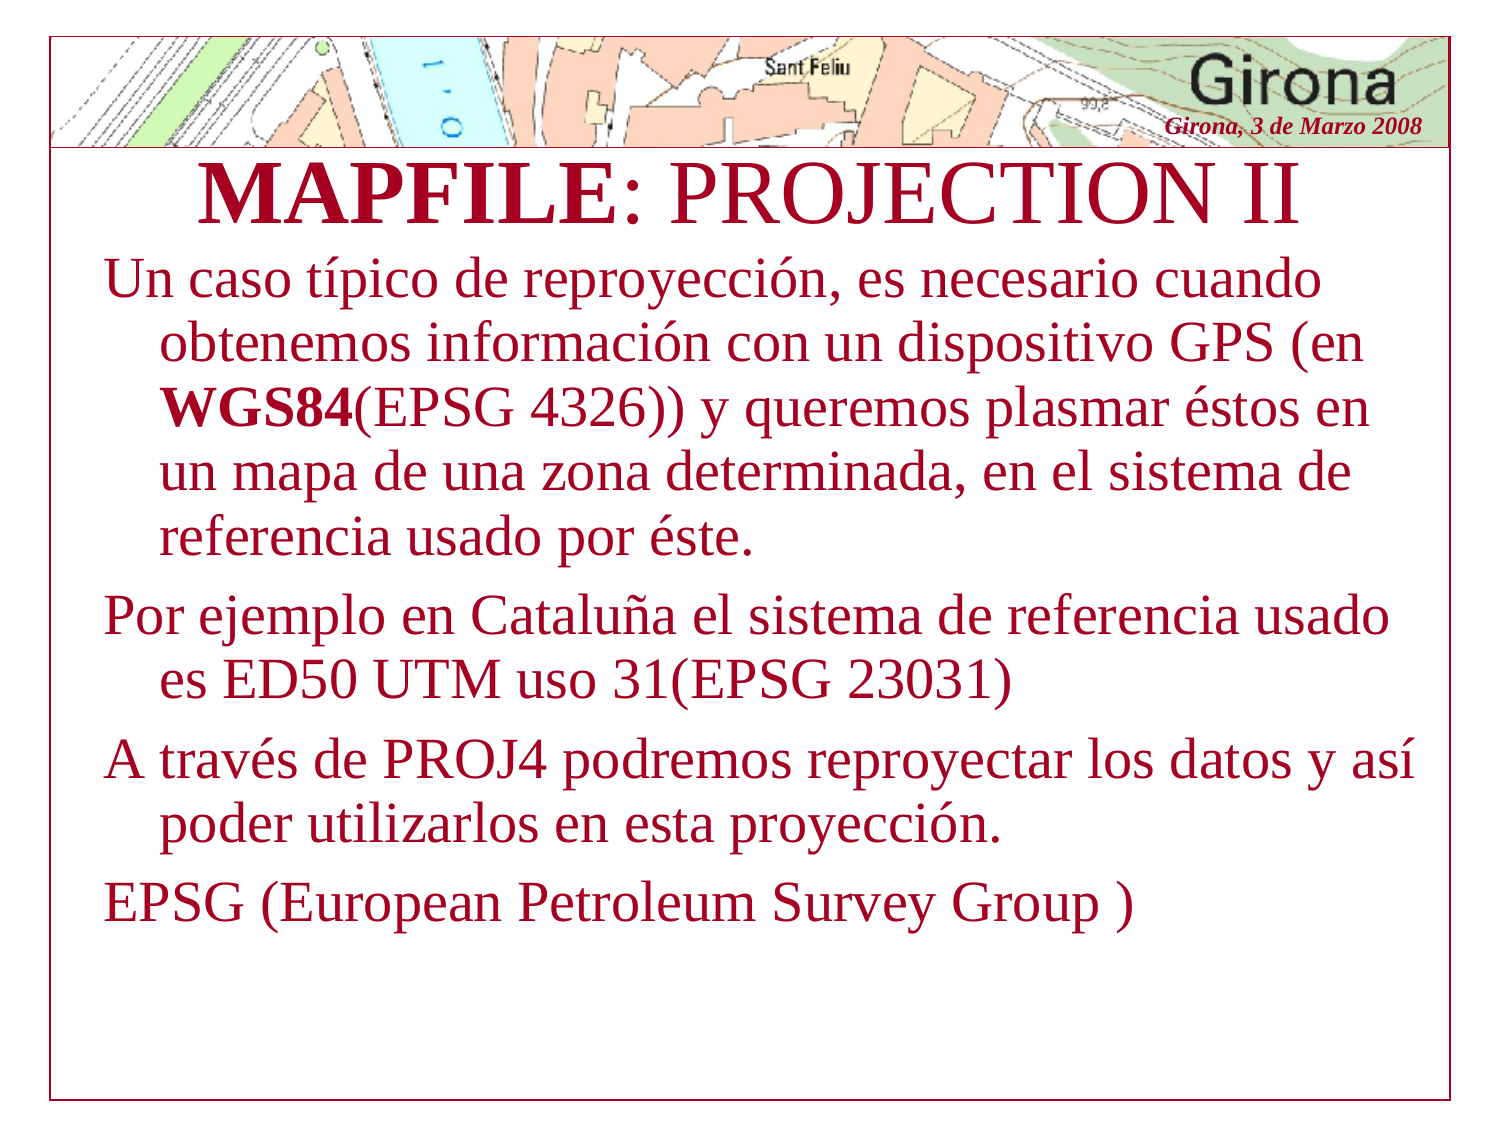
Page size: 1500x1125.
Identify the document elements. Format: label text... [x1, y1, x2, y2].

picture [51, 37, 1448, 147]
list Un caso típico de reproyección, es necesario cuando obtenemos información con un dispositivo GPS (en WGS84(EPSG 4326)) y queremos plasmar éstos en un mapa de una zona determinada, en el sistema de referencia usado por éste. Por ejemplo en Cataluña el sistema de referencia usado es ED50 UTM uso 31(EPSG 23031) A través de PROJ4 podremos reproyectar los datos y así poder utilizarlos en esta proyección. EPSG (European Petroleum Survey Group ) [88, 237, 1439, 1018]
text_box MAPFILE: PROJECTION II [76, 109, 1424, 275]
